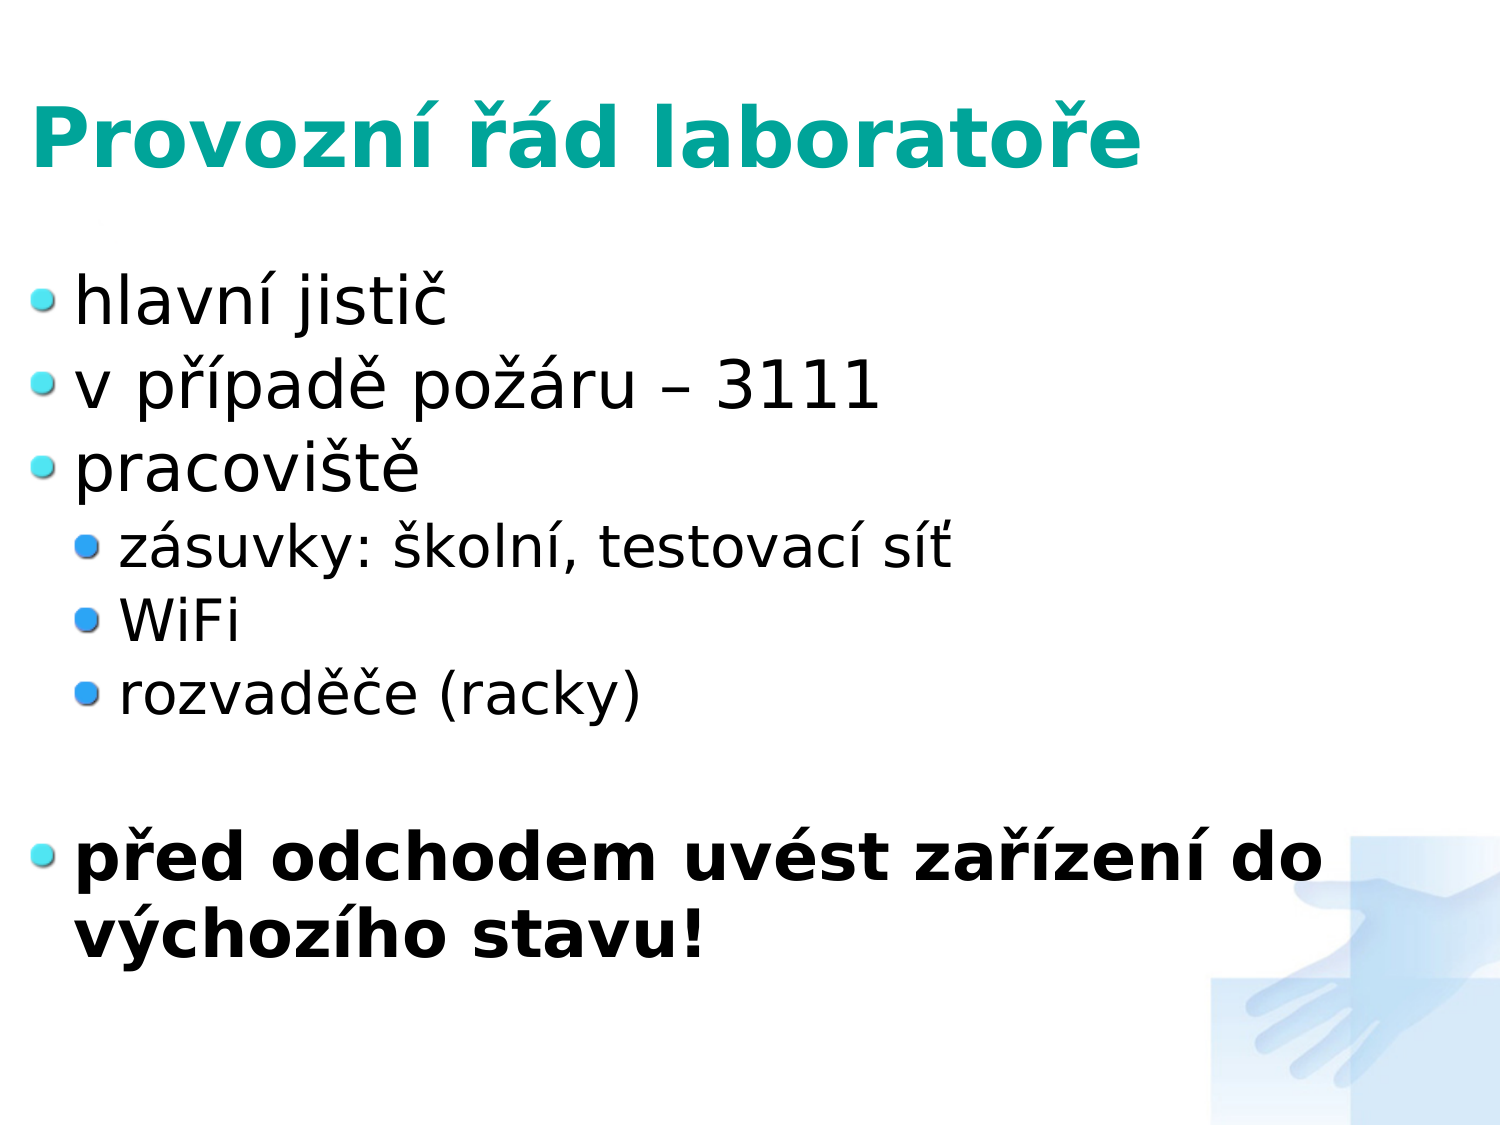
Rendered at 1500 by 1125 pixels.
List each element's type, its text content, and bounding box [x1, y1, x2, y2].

list hlavní jistič v případě požáru – 3111 pracoviště zásuvky: školní, testovací síť WiFi rozvaděče (racky) před odchodem uvést zařízení do výchozího stavu! [29, 262, 1477, 1093]
title Provozní řád laboratoře [29, 21, 1477, 257]
picture [0, 0, 1500, 1125]
